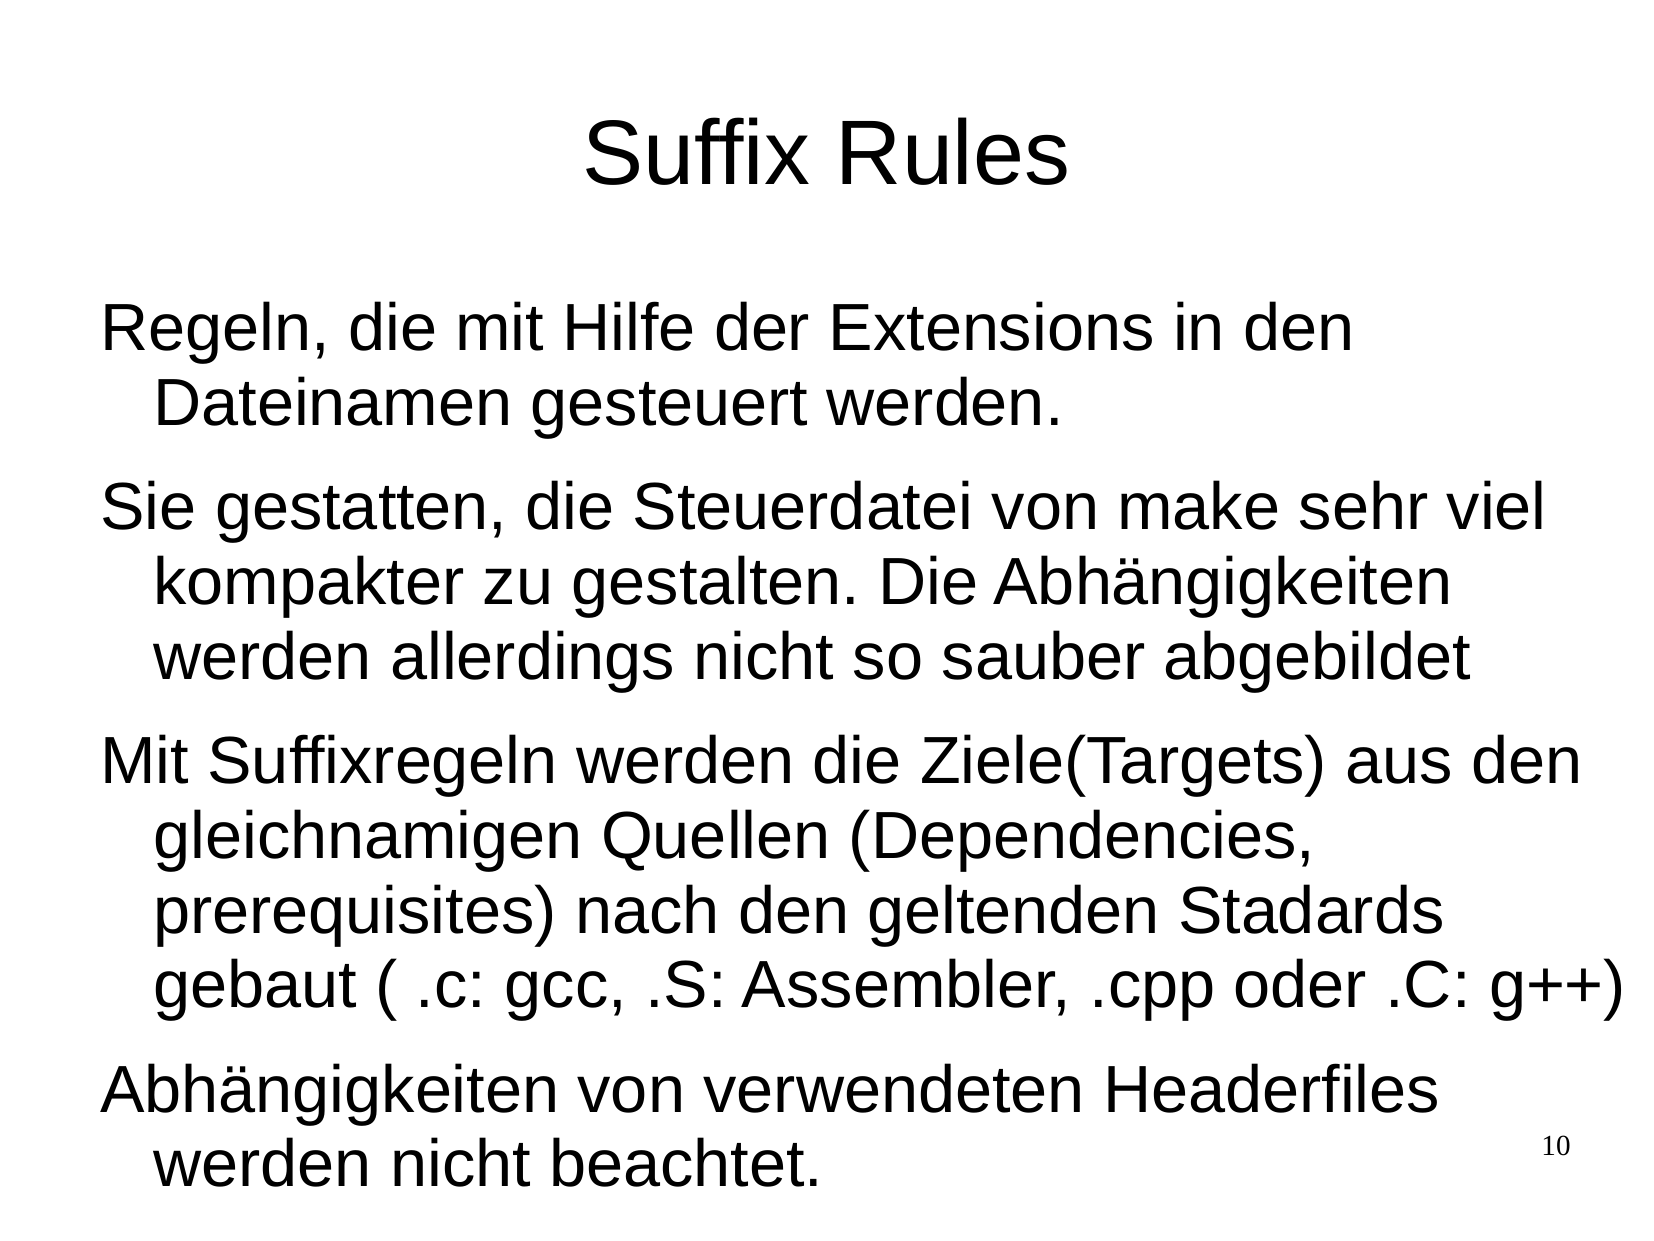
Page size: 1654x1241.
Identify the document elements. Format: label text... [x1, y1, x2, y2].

list Regeln, die mit Hilfe der Extensions in den Dateinamen gesteuert werden. Sie gestatten, die Steuerdatei von make sehr viel kompakter zu gestalten. Die Abhängigkeiten werden allerdings nicht so sauber abgebildet Mit Suffixregeln werden die Ziele(Targets) aus den gleichnamigen Quellen (Dependencies, prerequisites) nach den geltenden Stadards gebaut ( .c: gcc, .S: Assembler, .cpp oder .C: g++) Abhängigkeiten von verwendeten Headerfiles werden nicht beachtet. [82, 290, 1654, 1211]
title Suffix Rules [82, 56, 1571, 250]
